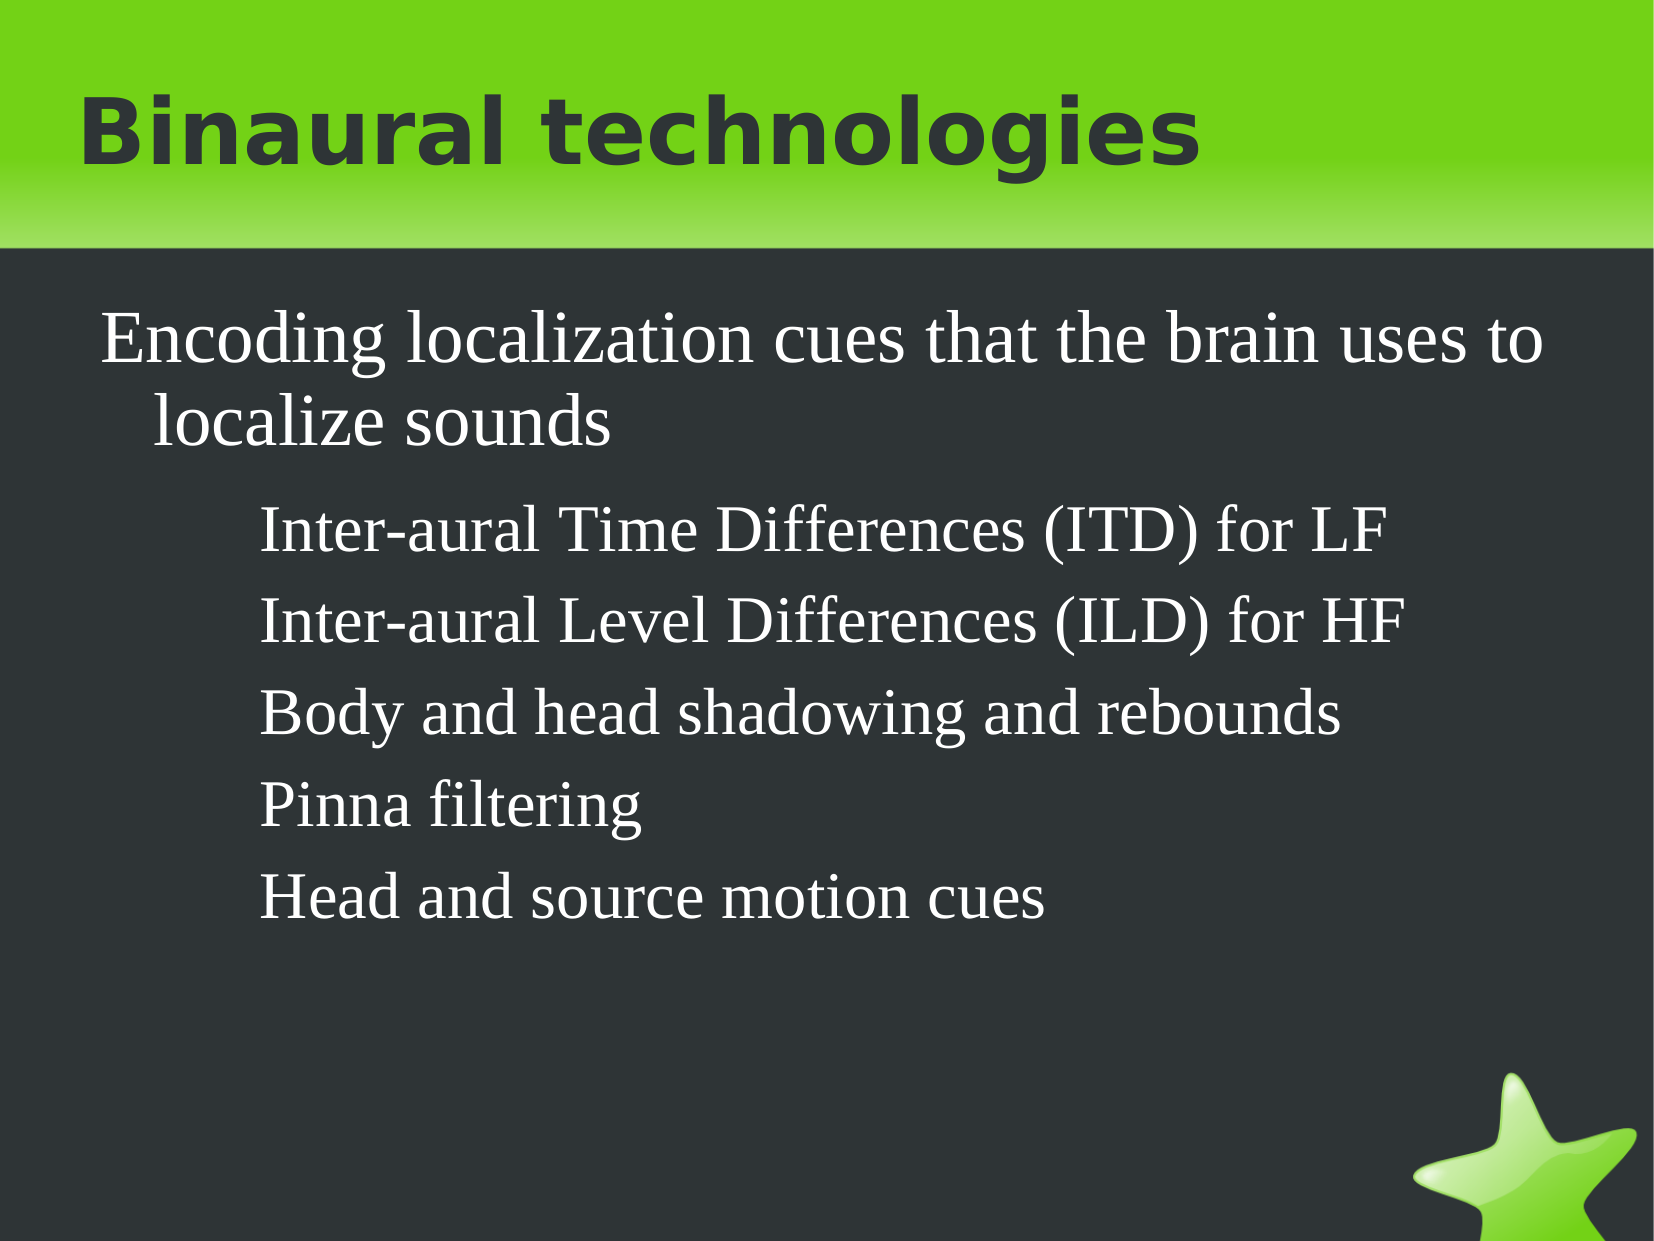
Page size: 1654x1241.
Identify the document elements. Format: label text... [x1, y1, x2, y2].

picture [0, 0, 1654, 1241]
title Binaural technologies [76, 36, 1565, 229]
list Encoding localization cues that the brain uses to localize sounds Inter-aural Time Differences (ITD) for LF Inter-aural Level Differences (ILD) for HF Body and head shadowing and rebounds Pinna filtering Head and source motion cues [82, 296, 1571, 1100]
